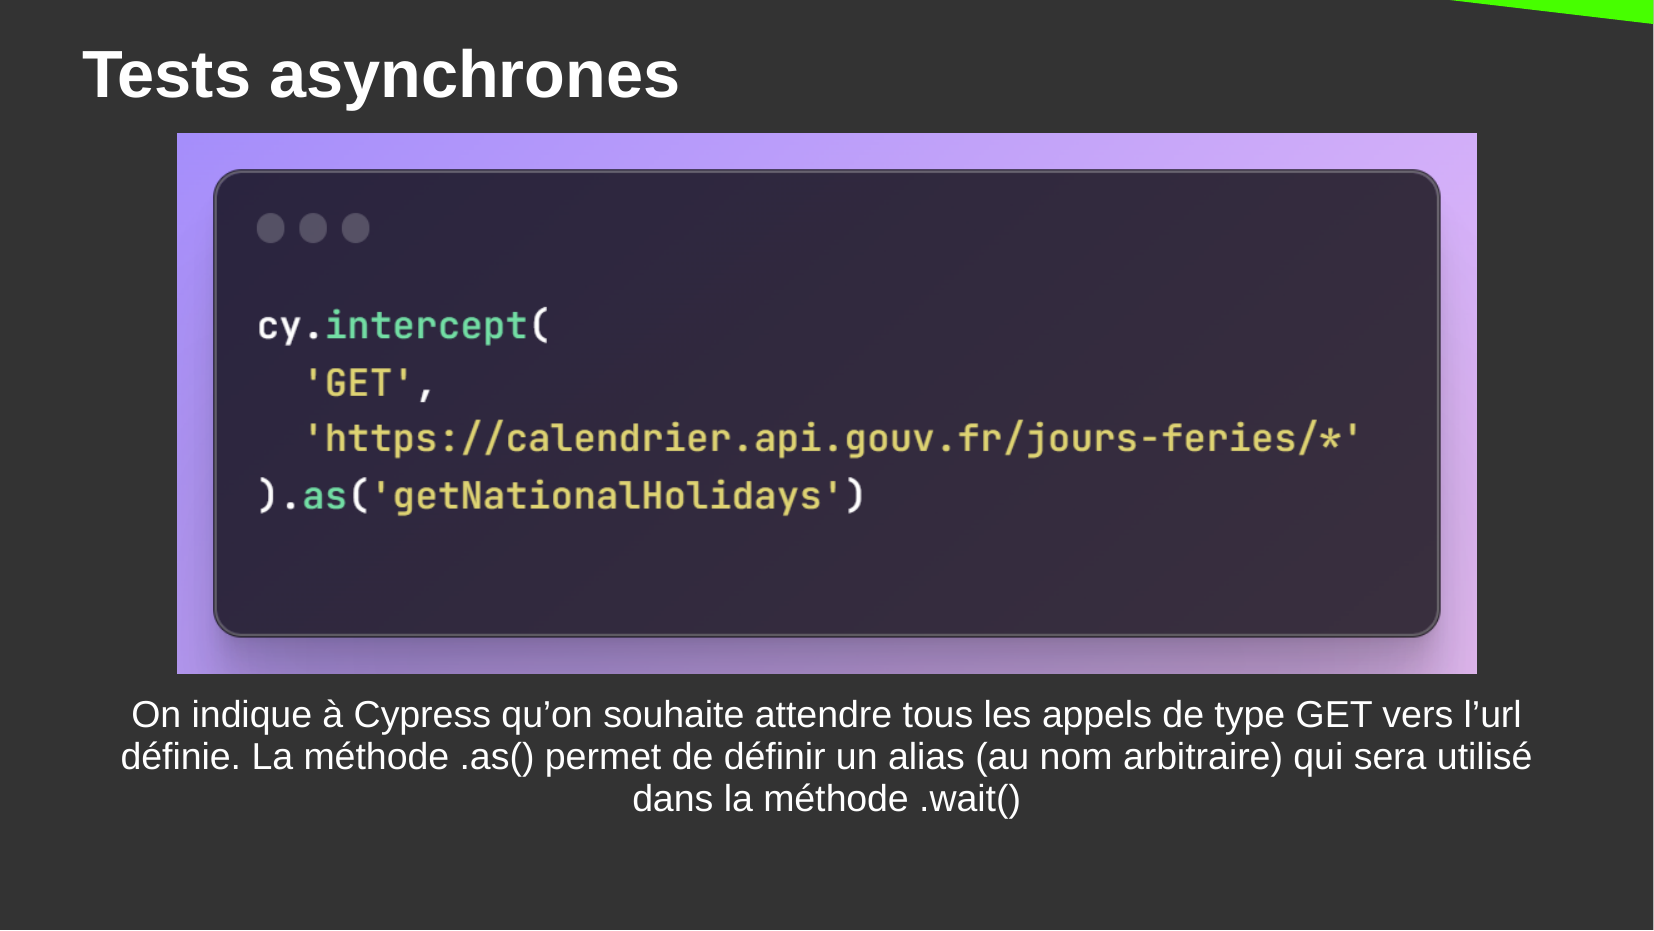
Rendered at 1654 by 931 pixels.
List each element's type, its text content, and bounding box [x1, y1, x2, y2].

title Tests asynchrones [82, 37, 1571, 112]
picture [177, 133, 1477, 674]
text_box On indique à Cypress qu’on souhaite attendre tous les appels de type GET vers l’url définie. La méthode .as() permet de définir un alias (au nom arbitraire) qui sera utilisé dans la méthode .wait() [94, 685, 1560, 827]
text_box [1449, 0, 1654, 25]
